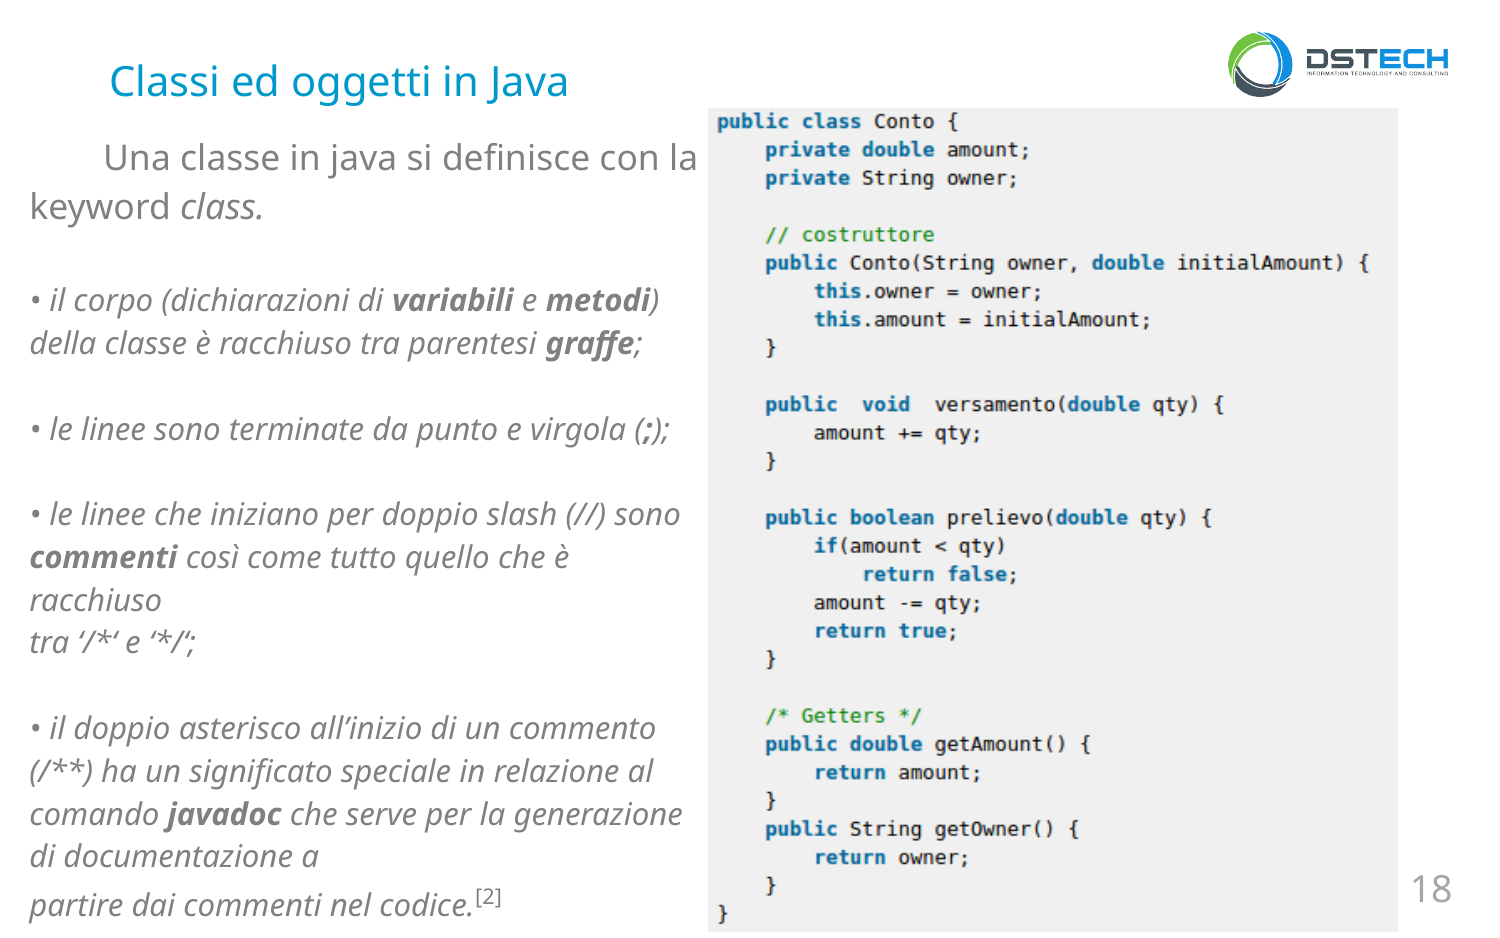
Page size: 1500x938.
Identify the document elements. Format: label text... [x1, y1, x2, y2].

picture [708, 108, 1398, 932]
text_box Classi ed oggetti in Java [94, 47, 762, 107]
text_box 18 [1398, 864, 1460, 910]
text_box Una classe in java si definisce con la keyword class. • il corpo (dichiarazioni di variabili e metodi) della classe è racchiuso tra parentesi graffe; • le linee sono terminate da punto e virgola (;); • le linee che iniziano per doppio slash (//) sono commenti così come tutto quello che è racchiuso tra ‘/*‘ e ‘*/‘; • il doppio asterisco all’inizio di un commento (/**) ha un significato speciale in relazione al comando javadoc che serve per la generazione di documentazione a partire dai commenti nel codice.[2] [14, 125, 715, 934]
picture [1228, 31, 1448, 97]
text_box [0, 117, 708, 848]
